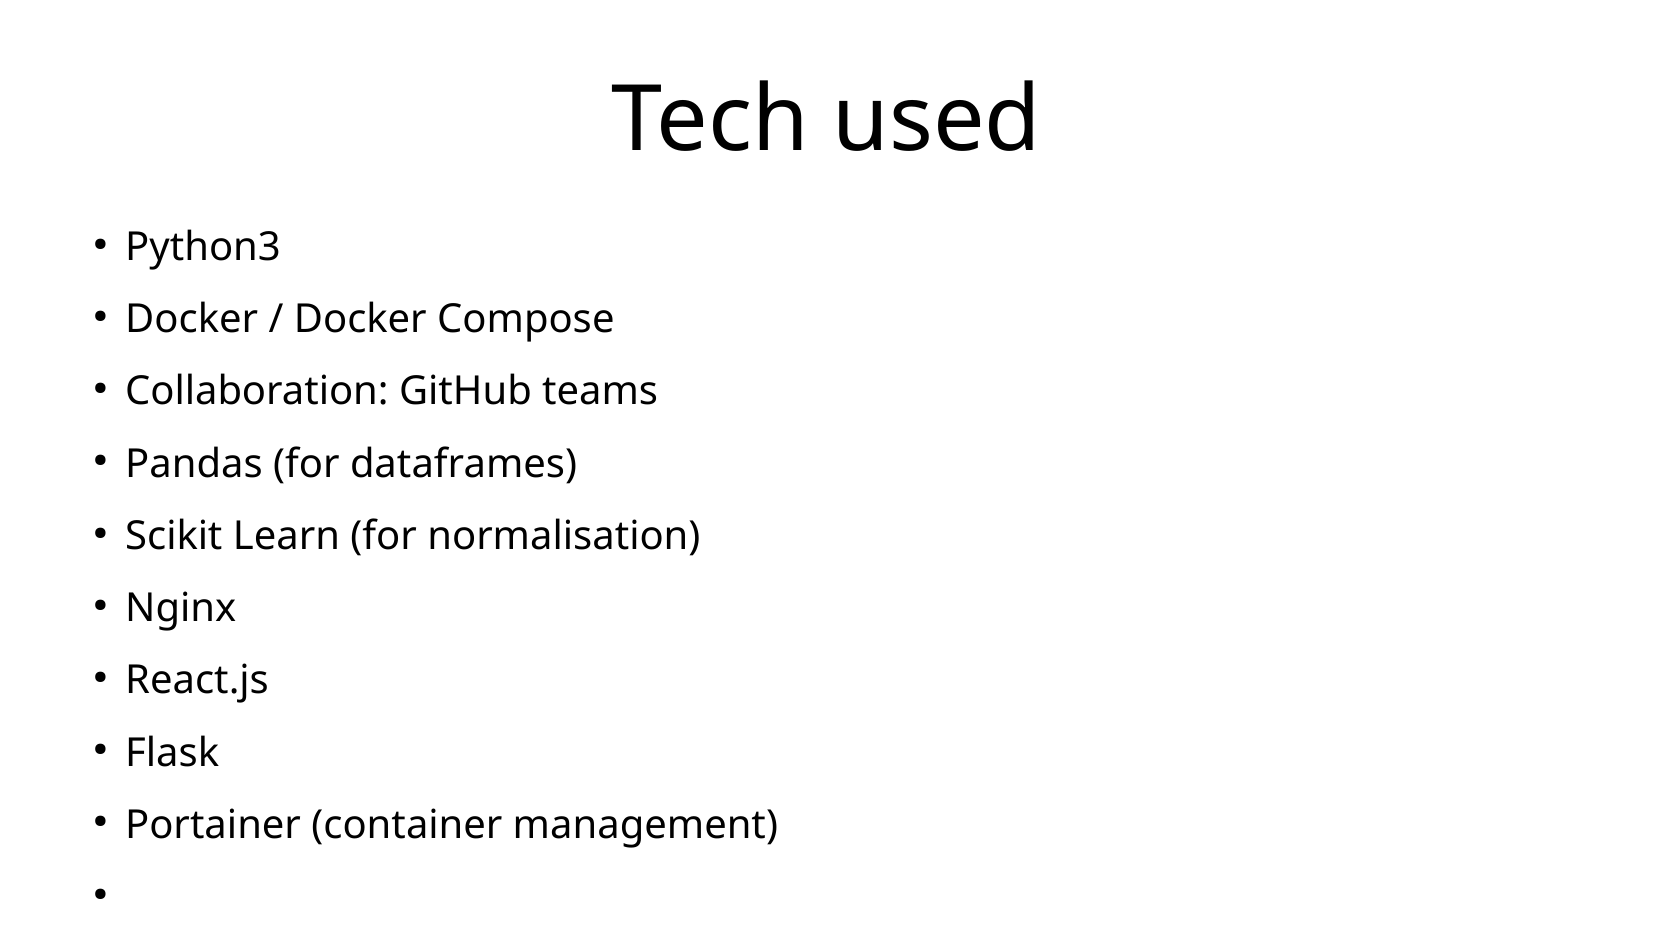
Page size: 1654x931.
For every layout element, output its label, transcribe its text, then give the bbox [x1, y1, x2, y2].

list Python3 Docker / Docker Compose Collaboration: GitHub teams Pandas (for dataframes) Scikit Learn (for normalisation) Nginx React.js Flask Portainer (container management) [82, 217, 1571, 851]
title Tech used [82, 37, 1571, 193]
